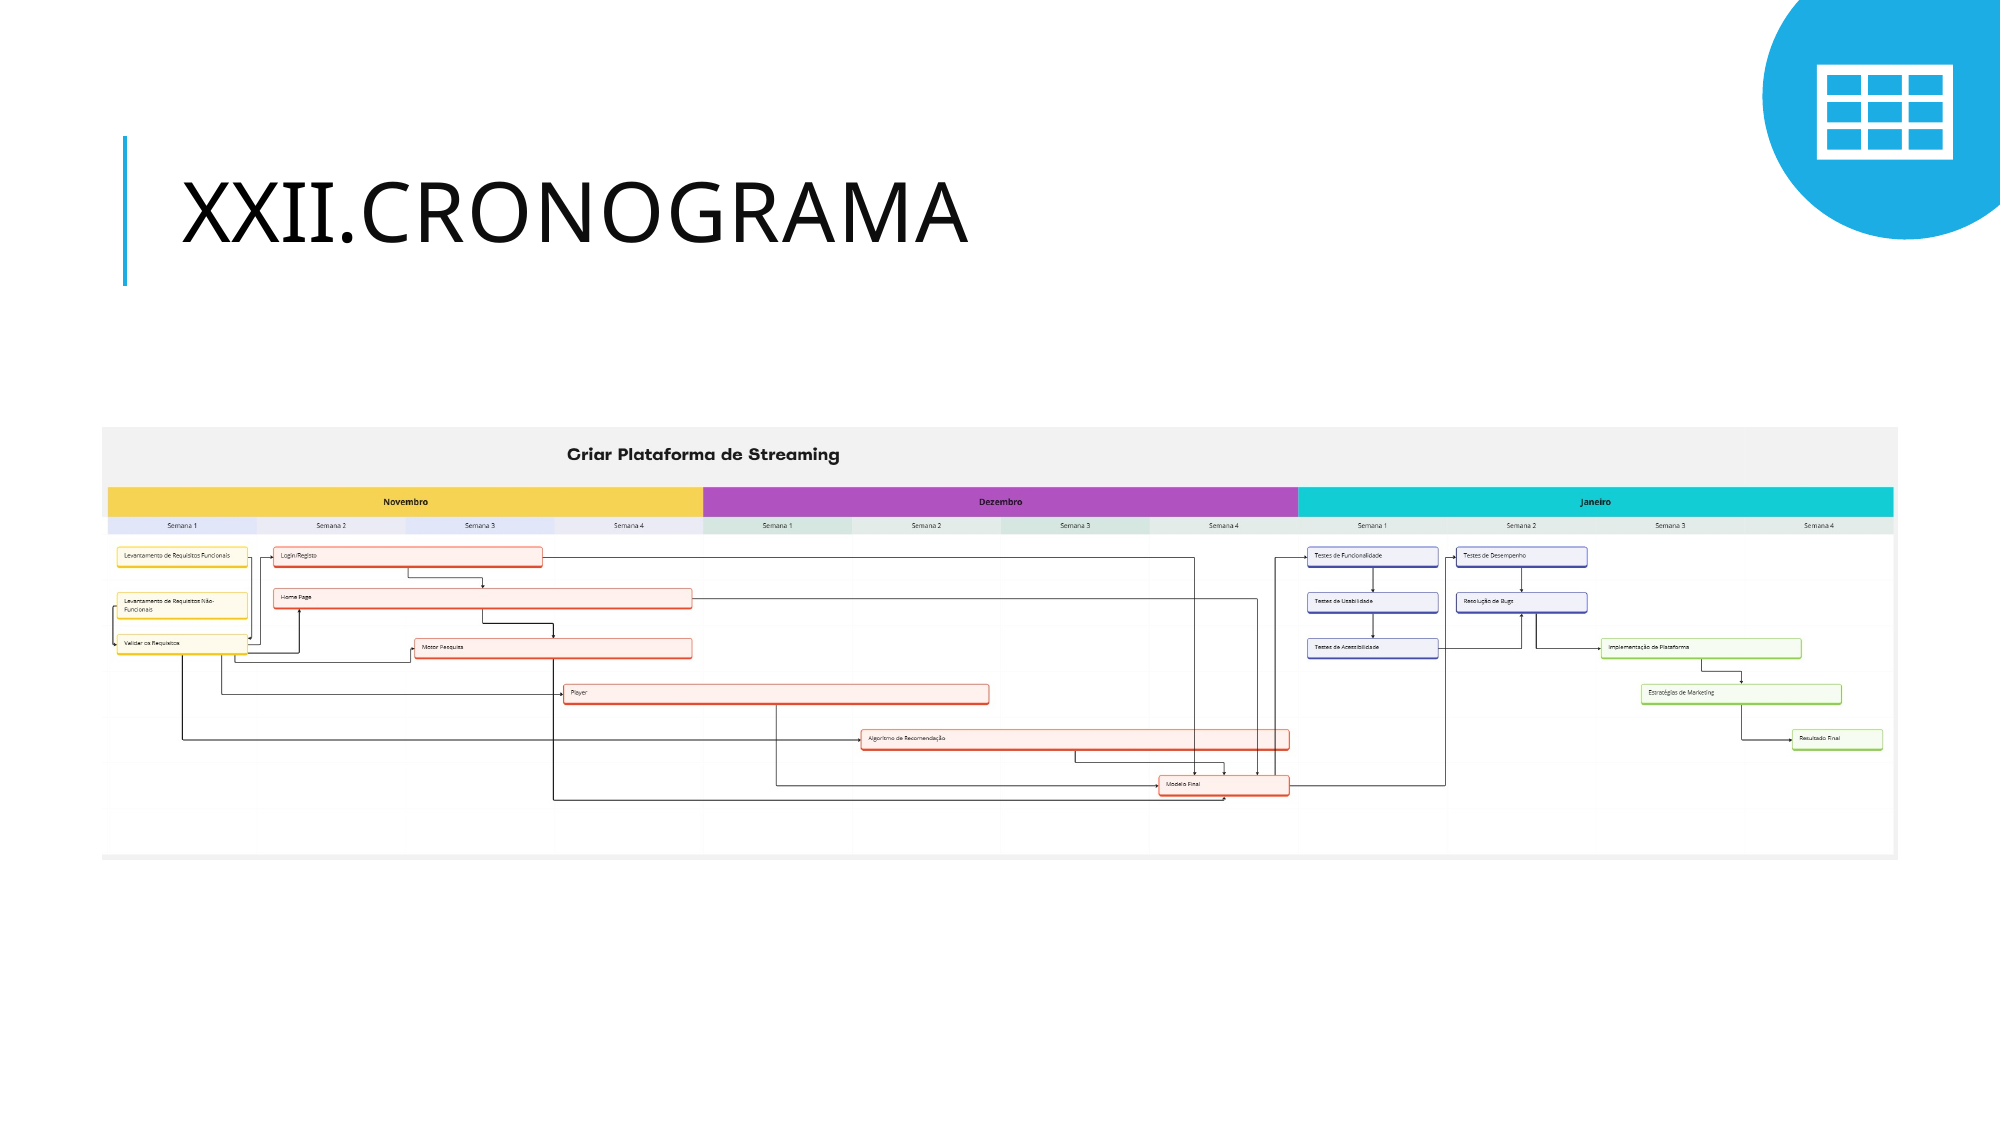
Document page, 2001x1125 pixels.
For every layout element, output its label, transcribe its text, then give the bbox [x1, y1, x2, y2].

title Cronograma [168, 96, 1763, 343]
picture [102, 427, 1898, 860]
text_box [1762, 0, 2000, 240]
